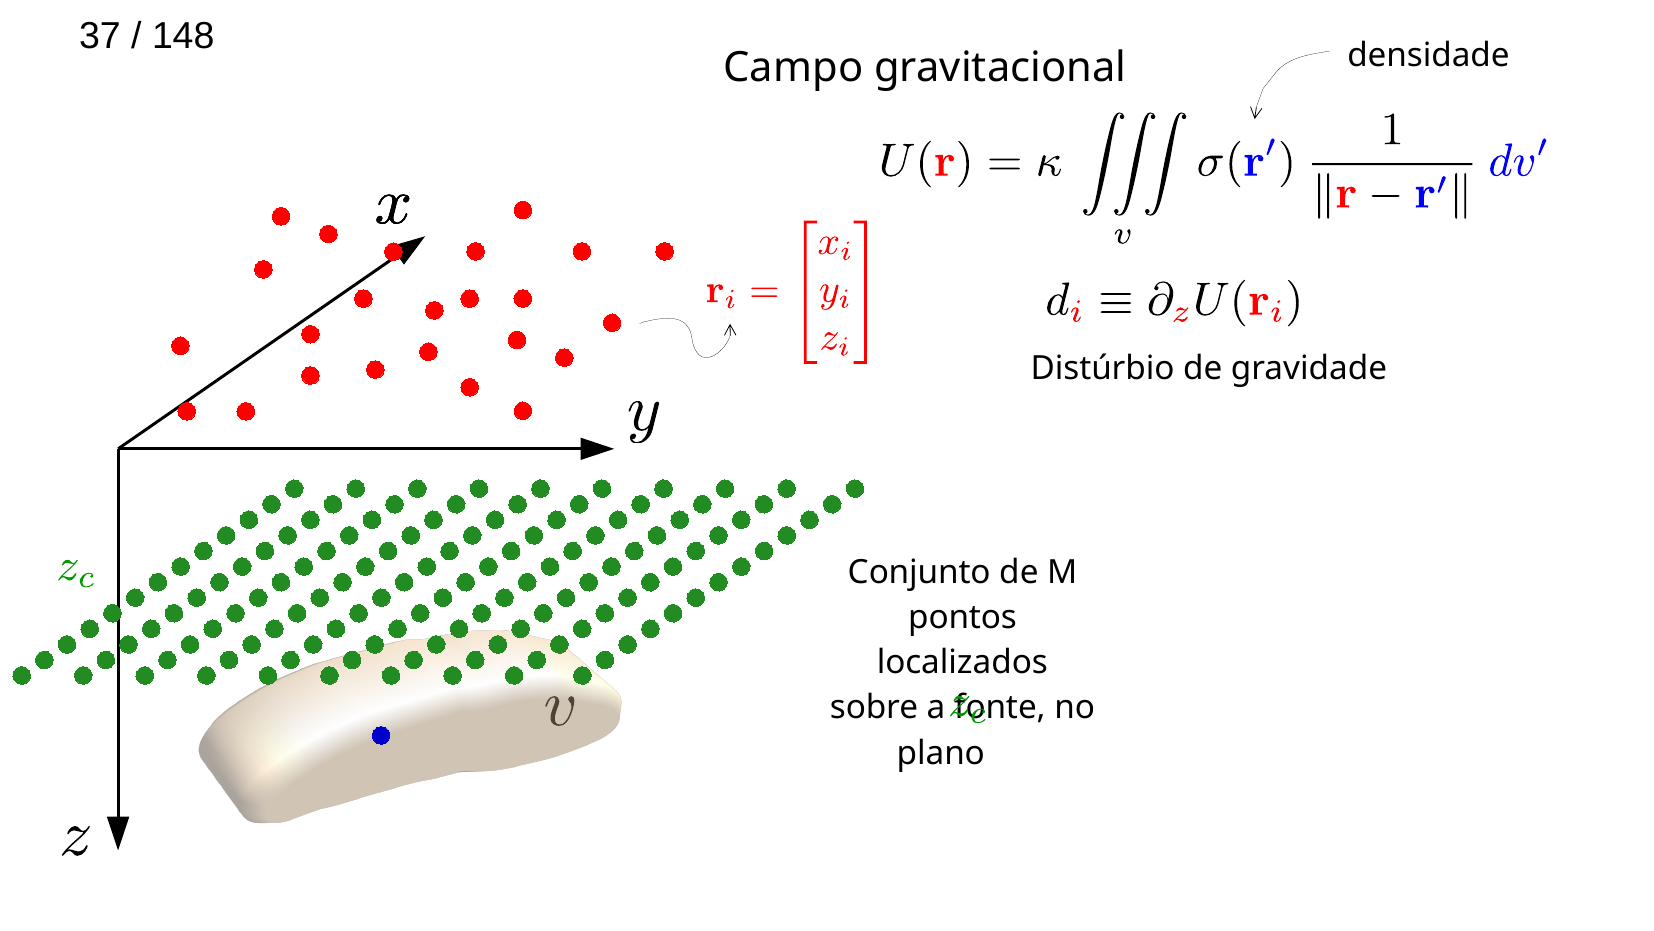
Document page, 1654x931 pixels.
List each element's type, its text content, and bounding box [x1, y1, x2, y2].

text_box [447, 495, 466, 514]
text_box [596, 651, 614, 669]
text_box [395, 573, 413, 592]
text_box [301, 366, 320, 385]
text_box [664, 557, 682, 576]
text_box [319, 225, 338, 243]
picture [1043, 278, 1306, 329]
text_box [466, 651, 485, 669]
text_box [609, 510, 627, 529]
text_box [249, 588, 268, 607]
text_box [466, 242, 485, 261]
text_box [171, 557, 190, 576]
text_box [324, 495, 342, 514]
text_box [236, 402, 255, 421]
text_box [655, 242, 674, 261]
text_box [265, 619, 284, 638]
text_box [450, 619, 468, 638]
text_box [220, 651, 238, 669]
text_box [262, 495, 281, 514]
text_box [602, 557, 621, 576]
text_box [171, 336, 190, 355]
text_box [664, 604, 682, 623]
text_box [74, 666, 93, 685]
text_box [648, 526, 666, 545]
text_box [317, 542, 336, 560]
text_box [443, 666, 462, 685]
text_box [709, 526, 728, 545]
text_box [479, 557, 498, 576]
text_box [165, 604, 183, 623]
text_box [197, 666, 216, 685]
text_box [755, 542, 773, 560]
text_box [508, 331, 526, 349]
text_box [618, 635, 637, 654]
text_box [281, 651, 300, 669]
text_box [541, 557, 559, 576]
text_box [823, 495, 842, 514]
text_box [472, 604, 491, 623]
text_box [514, 201, 532, 219]
text_box [502, 542, 520, 560]
text_box [425, 301, 444, 320]
text_box [709, 573, 728, 592]
text_box [603, 313, 621, 332]
text_box [310, 588, 329, 607]
text_box [686, 588, 705, 607]
text_box [555, 348, 574, 367]
text_box [434, 588, 452, 607]
text_box [404, 651, 423, 669]
text_box [641, 619, 660, 638]
text_box densidade [1332, 23, 1521, 76]
text_box [80, 619, 99, 638]
text_box [356, 557, 375, 576]
text_box [625, 542, 644, 560]
text_box [135, 666, 154, 685]
text_box [278, 526, 297, 545]
picture [704, 112, 1548, 366]
text_box [372, 726, 390, 745]
text_box [285, 479, 304, 498]
text_box [531, 479, 550, 498]
text_box [686, 542, 705, 560]
text_box [97, 651, 115, 669]
text_box [586, 526, 605, 545]
text_box [385, 495, 404, 514]
text_box [294, 557, 313, 576]
text_box [379, 542, 397, 560]
text_box [58, 635, 76, 654]
text_box [340, 526, 359, 545]
text_box [119, 635, 138, 654]
text_box [242, 635, 261, 654]
text_box [372, 588, 391, 607]
text_box [301, 510, 320, 529]
text_box [346, 479, 365, 498]
text_box [513, 289, 532, 308]
text_box [382, 666, 400, 685]
text_box [254, 260, 273, 279]
text_box [573, 666, 592, 685]
text_box [408, 479, 427, 498]
text_box [417, 557, 436, 576]
text_box [12, 666, 31, 685]
text_box [800, 510, 819, 529]
text_box [301, 325, 320, 344]
text_box [631, 495, 650, 514]
text_box [514, 401, 532, 420]
picture [374, 194, 413, 224]
text_box [327, 619, 345, 638]
text_box [573, 242, 591, 261]
text_box [217, 526, 235, 545]
text_box [593, 479, 611, 498]
text_box [158, 651, 177, 669]
picture [947, 696, 986, 723]
text_box [495, 588, 514, 607]
text_box [654, 479, 673, 498]
text_box [272, 207, 290, 226]
text_box [518, 573, 537, 592]
text_box [777, 479, 796, 498]
text_box [618, 588, 637, 607]
text_box Campo gravitacional [708, 29, 1112, 91]
text_box [557, 588, 575, 607]
text_box [424, 510, 443, 529]
text_box [388, 619, 407, 638]
text_box [508, 495, 527, 514]
text_box [363, 510, 381, 529]
picture [626, 401, 662, 443]
text_box [563, 542, 582, 560]
text_box [177, 402, 196, 421]
text_box [320, 666, 339, 685]
text_box [641, 573, 660, 592]
text_box [716, 479, 734, 498]
text_box [365, 635, 384, 654]
text_box [440, 542, 459, 560]
text_box [240, 510, 258, 529]
text_box [419, 342, 438, 361]
text_box [203, 619, 222, 638]
text_box [573, 619, 592, 638]
text_box [456, 573, 475, 592]
text_box [354, 289, 373, 308]
text_box [846, 479, 864, 498]
text_box [505, 666, 523, 685]
text_box [210, 573, 229, 592]
text_box [411, 604, 430, 623]
text_box [525, 526, 543, 545]
text_box Conjunto de M pontos localizados sobre a fonte, no plano [814, 540, 1111, 738]
text_box [288, 604, 306, 623]
text_box [142, 619, 161, 638]
text_box [550, 635, 569, 654]
text_box [460, 378, 479, 397]
text_box [233, 557, 252, 576]
text_box [384, 242, 403, 261]
text_box [181, 635, 199, 654]
text_box [732, 510, 751, 529]
text_box [304, 635, 323, 654]
text_box [272, 573, 290, 592]
text_box [460, 289, 479, 308]
text_box Distúrbio de gravidade [1015, 336, 1380, 388]
text_box [343, 651, 361, 669]
text_box [427, 635, 446, 654]
text_box [187, 588, 206, 607]
text_box [693, 495, 712, 514]
text_box [149, 573, 167, 592]
text_box [35, 651, 54, 669]
text_box [226, 604, 245, 623]
text_box [366, 360, 385, 379]
text_box [777, 526, 796, 545]
text_box [463, 526, 482, 545]
text_box [732, 557, 751, 576]
text_box [670, 510, 689, 529]
text_box [486, 510, 504, 529]
text_box [527, 651, 546, 669]
text_box [470, 479, 488, 498]
picture [56, 560, 95, 588]
text_box [194, 542, 213, 560]
text_box [595, 604, 614, 623]
text_box [126, 588, 145, 607]
text_box [534, 604, 553, 623]
text_box [103, 604, 122, 623]
text_box [547, 510, 566, 529]
text_box <number> / 148 [0, 0, 240, 71]
text_box [401, 526, 420, 545]
text_box [579, 573, 598, 592]
text_box [256, 542, 274, 560]
text_box [570, 495, 589, 514]
text_box [349, 604, 368, 623]
text_box [511, 619, 530, 638]
text_box [333, 573, 352, 592]
text_box [259, 666, 277, 685]
text_box [755, 495, 773, 514]
text_box [488, 635, 507, 654]
picture [59, 826, 93, 856]
